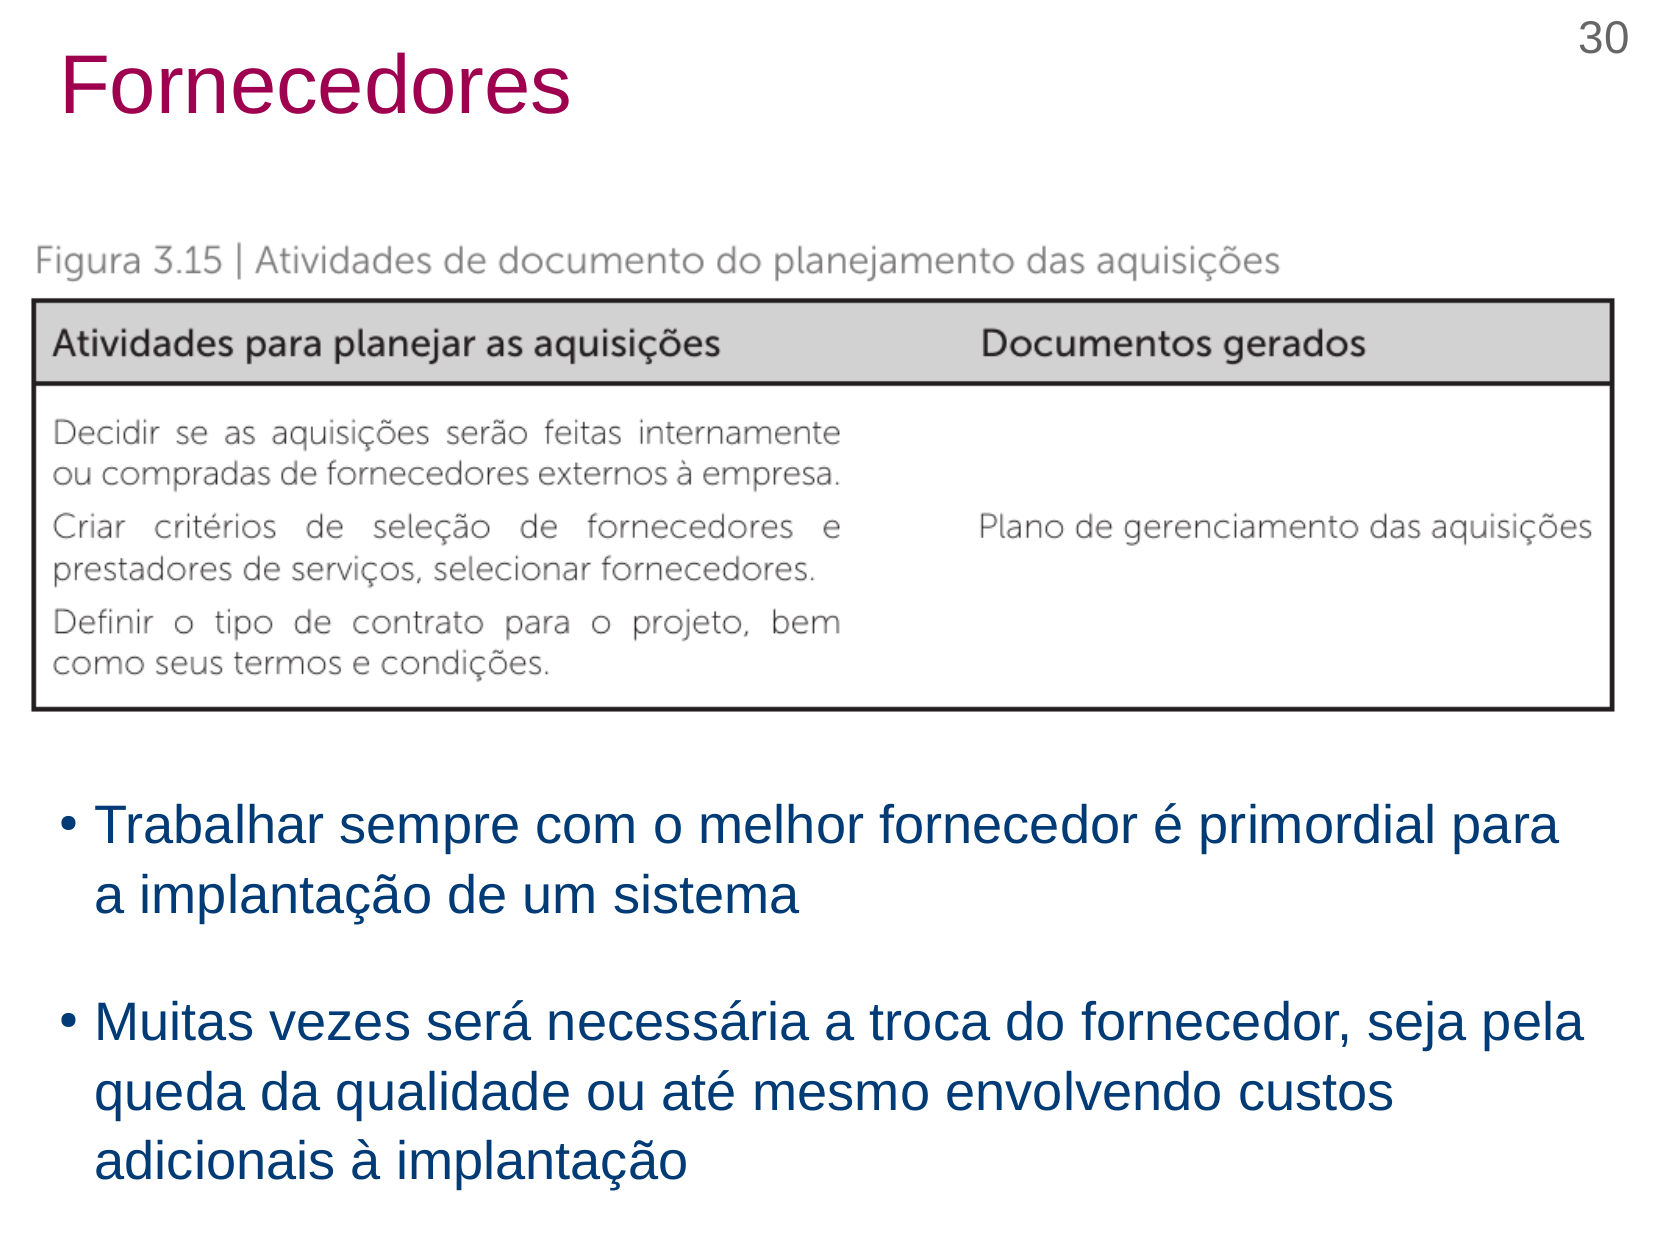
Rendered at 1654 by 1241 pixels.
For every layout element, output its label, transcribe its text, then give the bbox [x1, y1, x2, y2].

list Trabalhar sempre com o melhor fornecedor é primordial para a implantação de um sistema Muitas vezes será necessária a troca do fornecedor, seja pela queda da qualidade ou até mesmo envolvendo custos adicionais à implantação [59, 785, 1595, 1211]
title Fornecedores [59, 29, 1595, 148]
picture [27, 239, 1621, 715]
